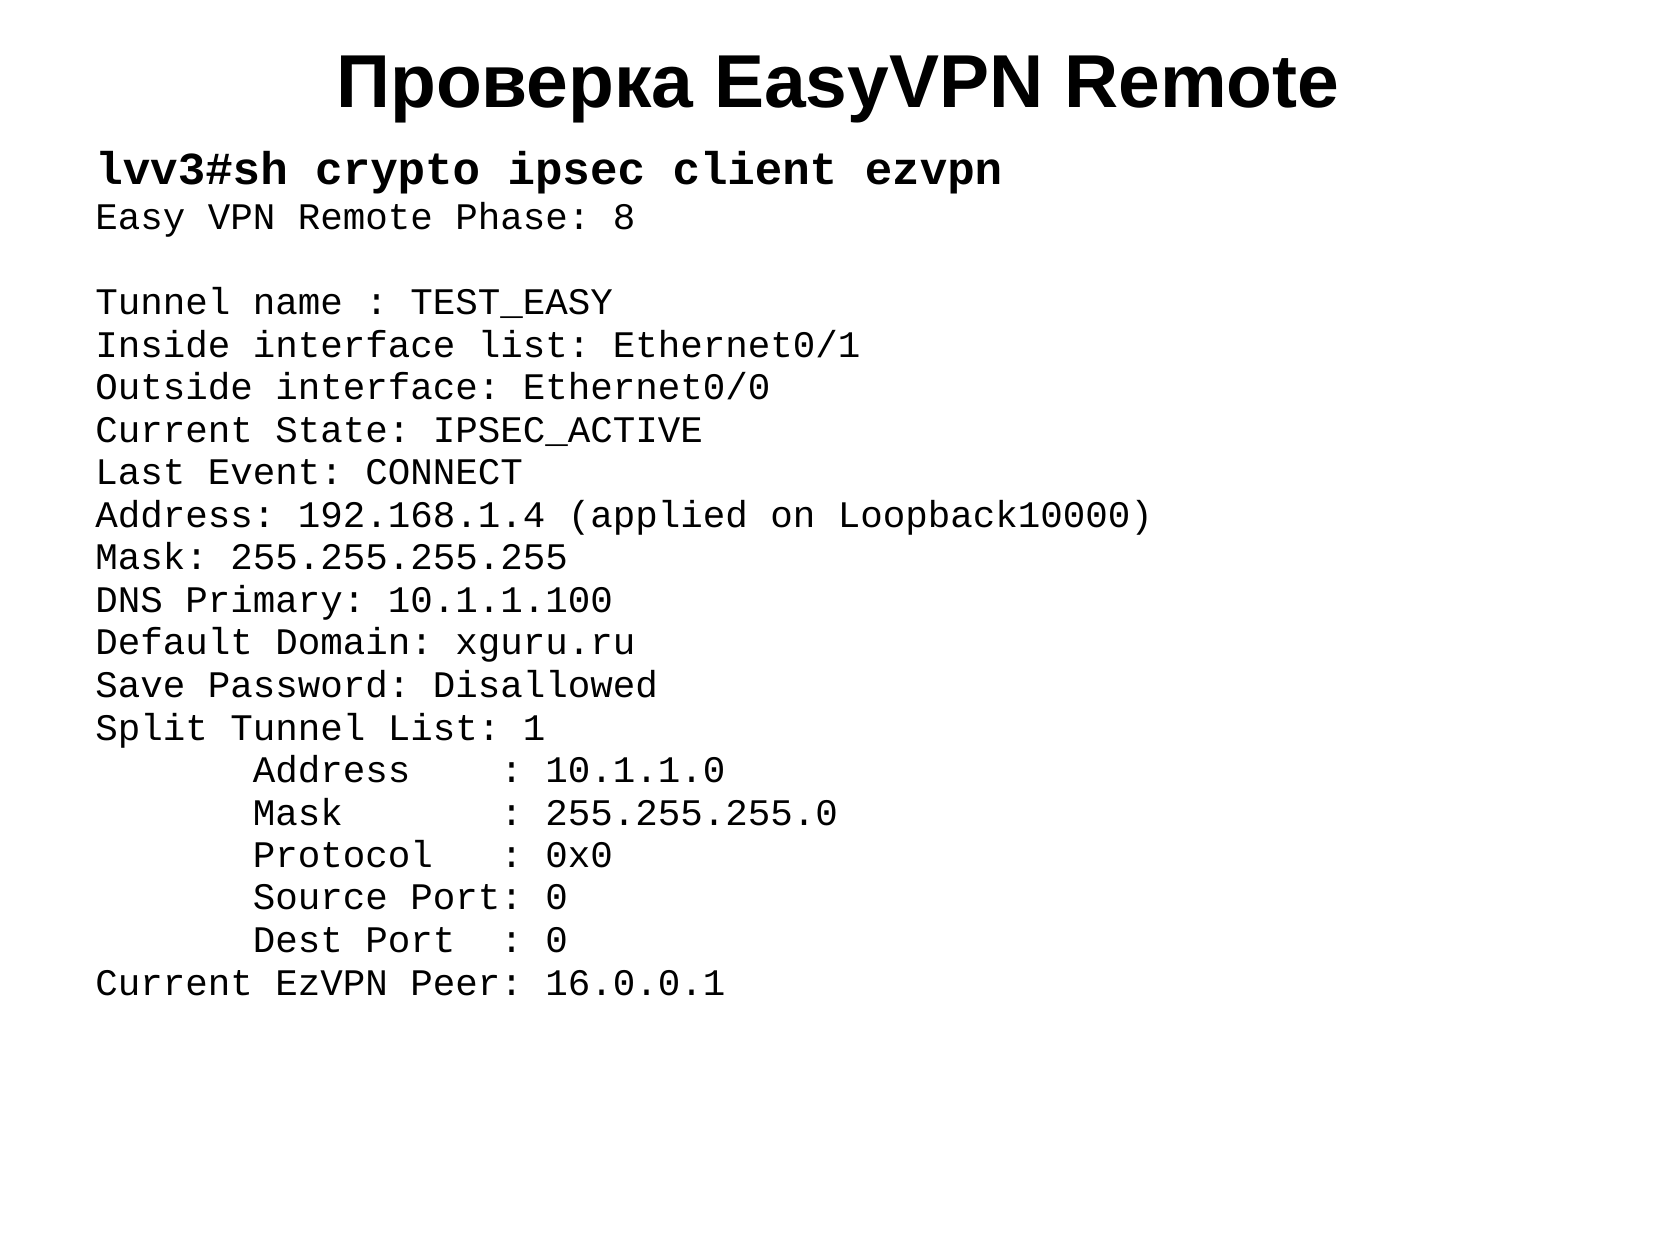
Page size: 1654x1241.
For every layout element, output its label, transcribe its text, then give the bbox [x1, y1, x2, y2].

text_box Проверка EasyVPN Remote [64, 37, 1613, 130]
list lvv3#sh crypto ipsec client ezvpn Easy VPN Remote Phase: 8 Tunnel name : TEST_EASY Inside interface list: Ethernet0/1 Outside interface: Ethernet0/0 Current State: IPSEC_ACTIVE Last Event: CONNECT Address: 192.168.1.4 (applied on Loopback10000) Mask: 255.255.255.255 DNS Primary: 10.1.1.100 Default Domain: xguru.ru Save Password: Disallowed Split Tunnel List: 1 Address : 10.1.1.0 Mask : 255.255.255.0 Protocol : 0x0 Source Port: 0 Dest Port : 0 Current EzVPN Peer: 16.0.0.1 [95, 146, 1538, 1213]
